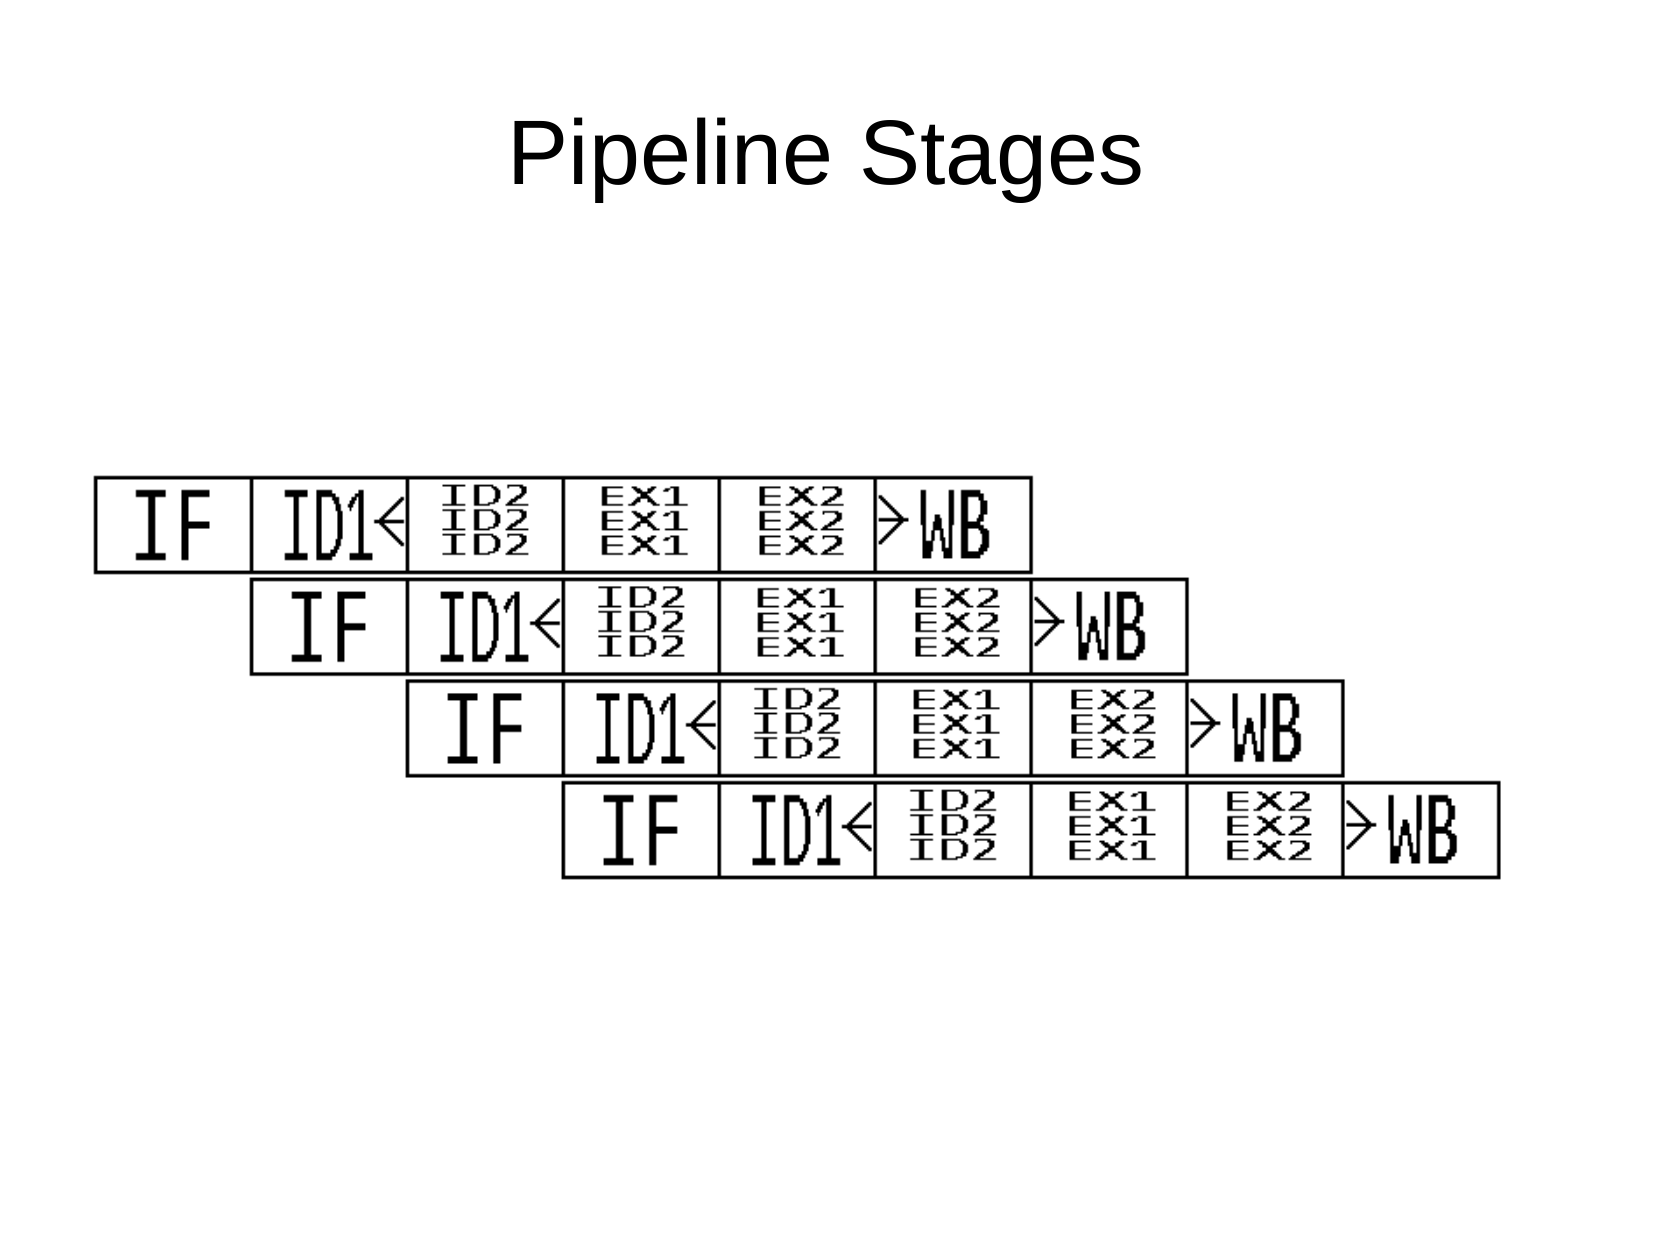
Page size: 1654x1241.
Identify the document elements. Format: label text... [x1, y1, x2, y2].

title Pipeline Stages [82, 49, 1571, 257]
picture [82, 436, 1571, 962]
